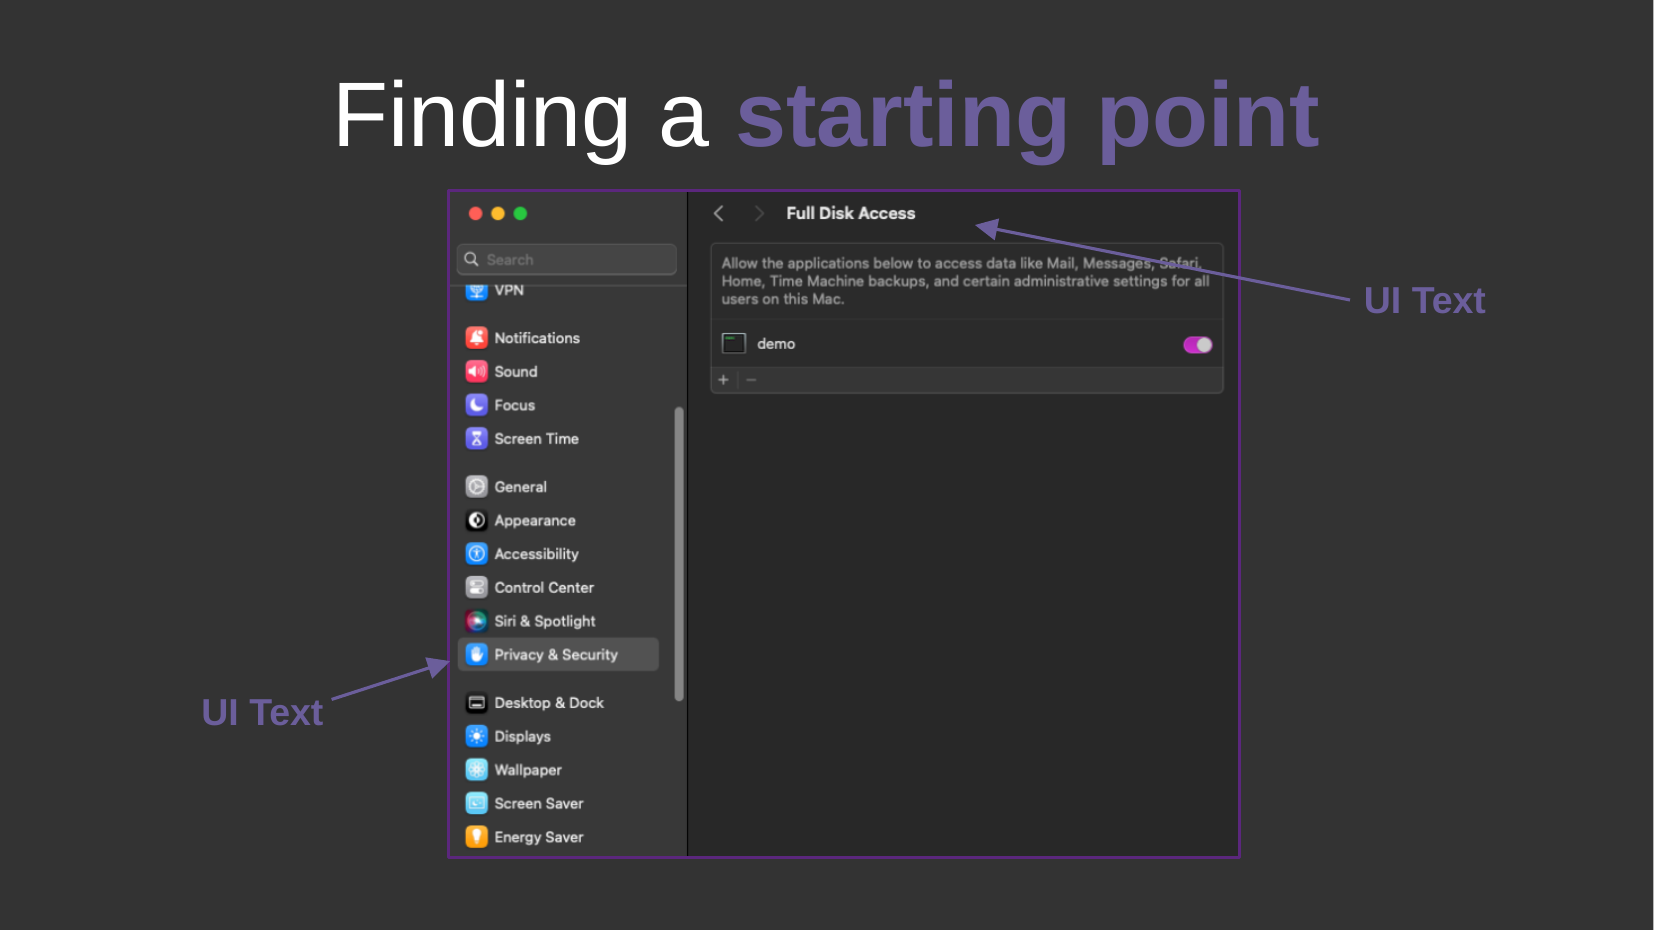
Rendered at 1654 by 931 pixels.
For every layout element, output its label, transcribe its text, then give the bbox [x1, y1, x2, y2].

text_box UI Text [112, 675, 413, 751]
title Finding a starting point [82, 37, 1571, 193]
text_box UI Text [1275, 262, 1576, 338]
picture [450, 192, 1238, 856]
